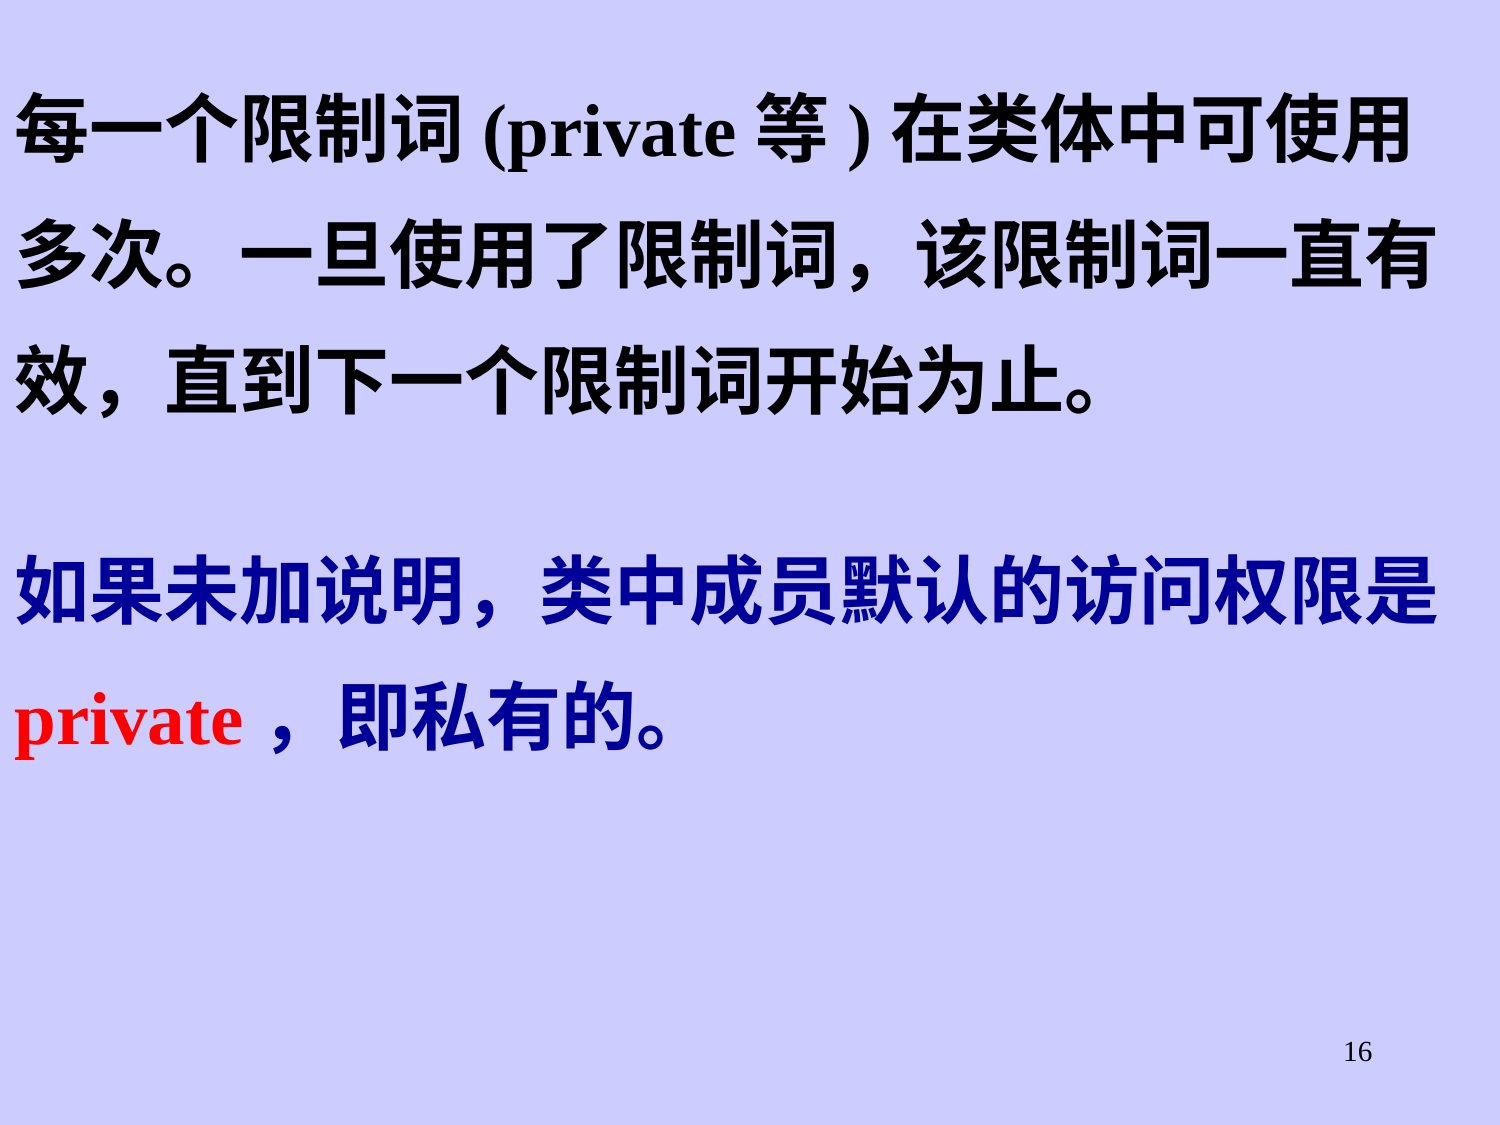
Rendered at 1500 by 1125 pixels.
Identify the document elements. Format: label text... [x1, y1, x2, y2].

text_box <编号> [1074, 1025, 1388, 1101]
text_box 如果未加说明，类中成员默认的访问权限是private，即私有的。 [0, 499, 1500, 768]
text_box 每一个限制词(private等)在类体中可使用多次。一旦使用了限制词，该限制词一直有效，直到下一个限制词开始为止。 [0, 37, 1500, 431]
